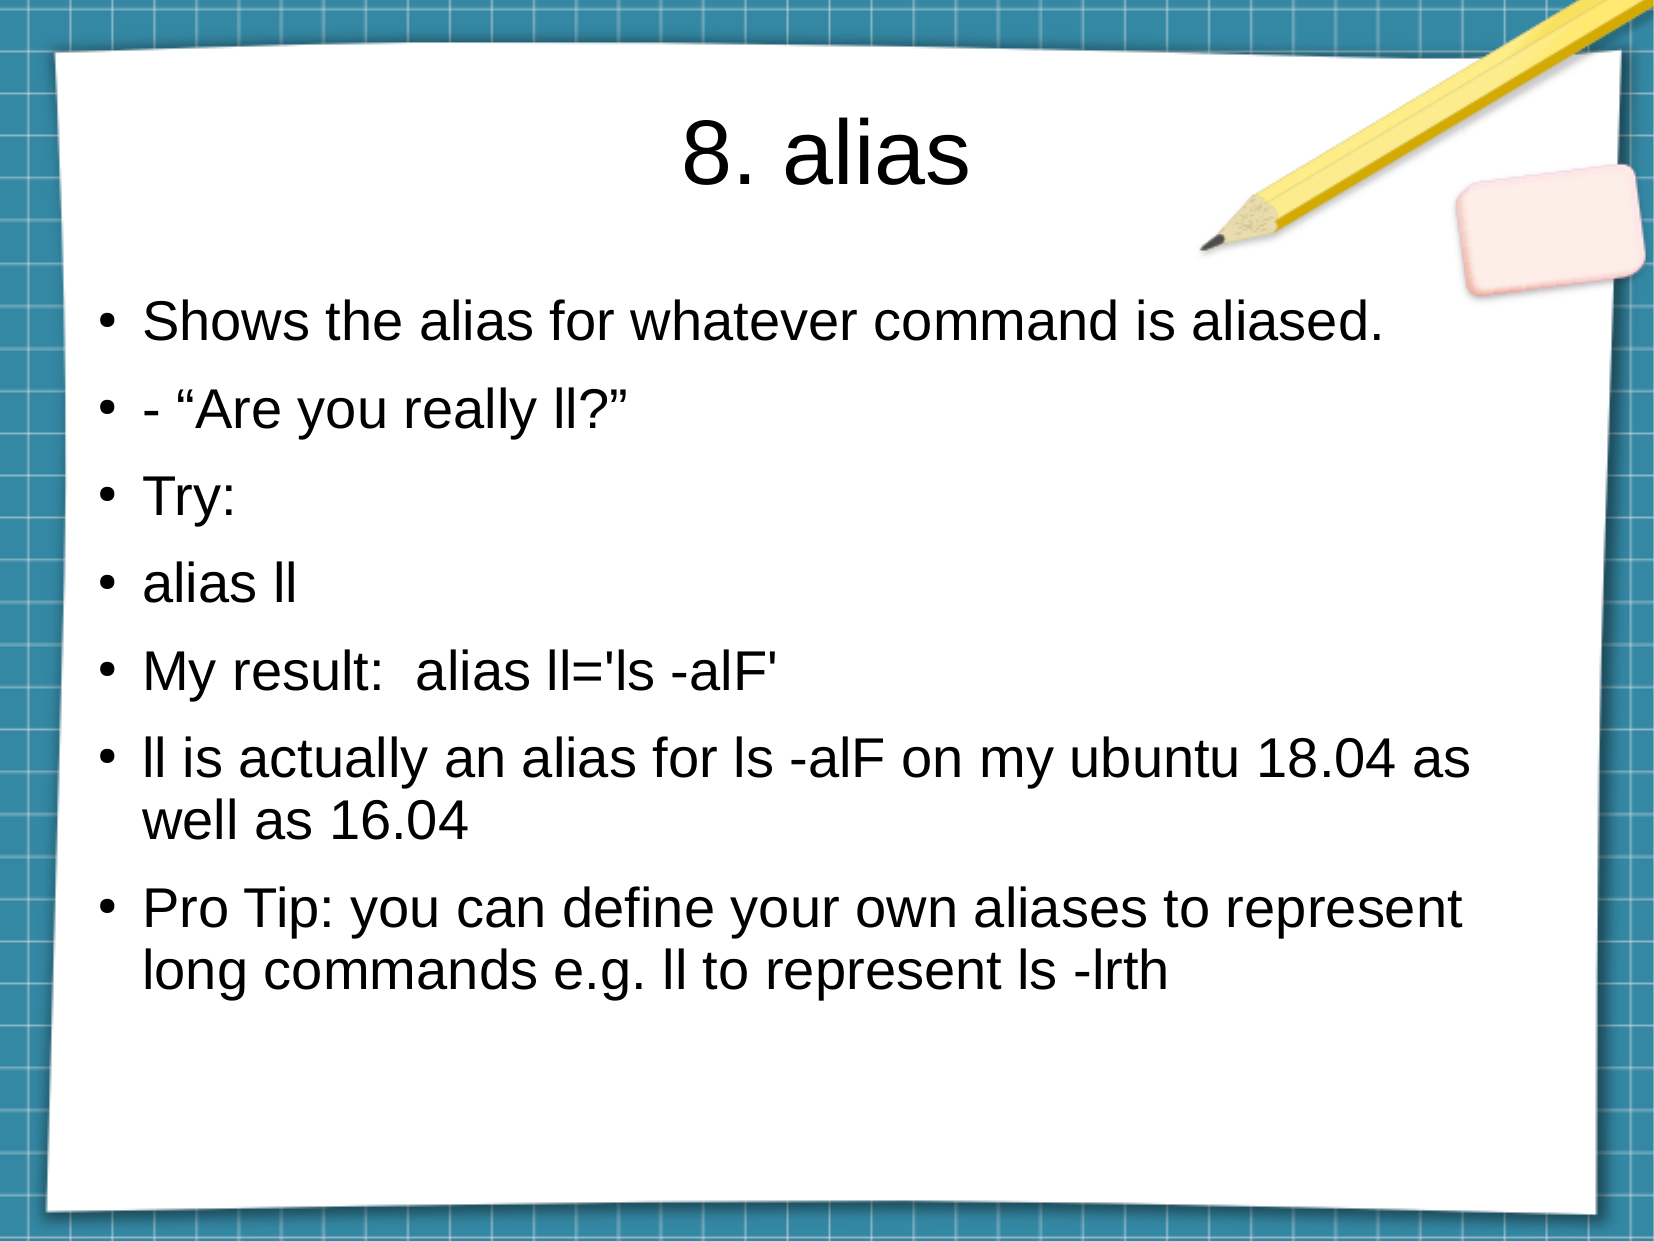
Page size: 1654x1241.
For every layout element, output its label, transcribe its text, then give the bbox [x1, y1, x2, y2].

picture [0, 0, 1654, 1241]
list Shows the alias for whatever command is aliased. - “Are you really ll?” Try: alias ll My result: alias ll='ls -alF' ll is actually an alias for ls -alF on my ubuntu 18.04 as well as 16.04 Pro Tip: you can define your own aliases to represent long commands e.g. ll to represent ls -lrth [82, 290, 1571, 1010]
title 8. alias [82, 49, 1571, 257]
